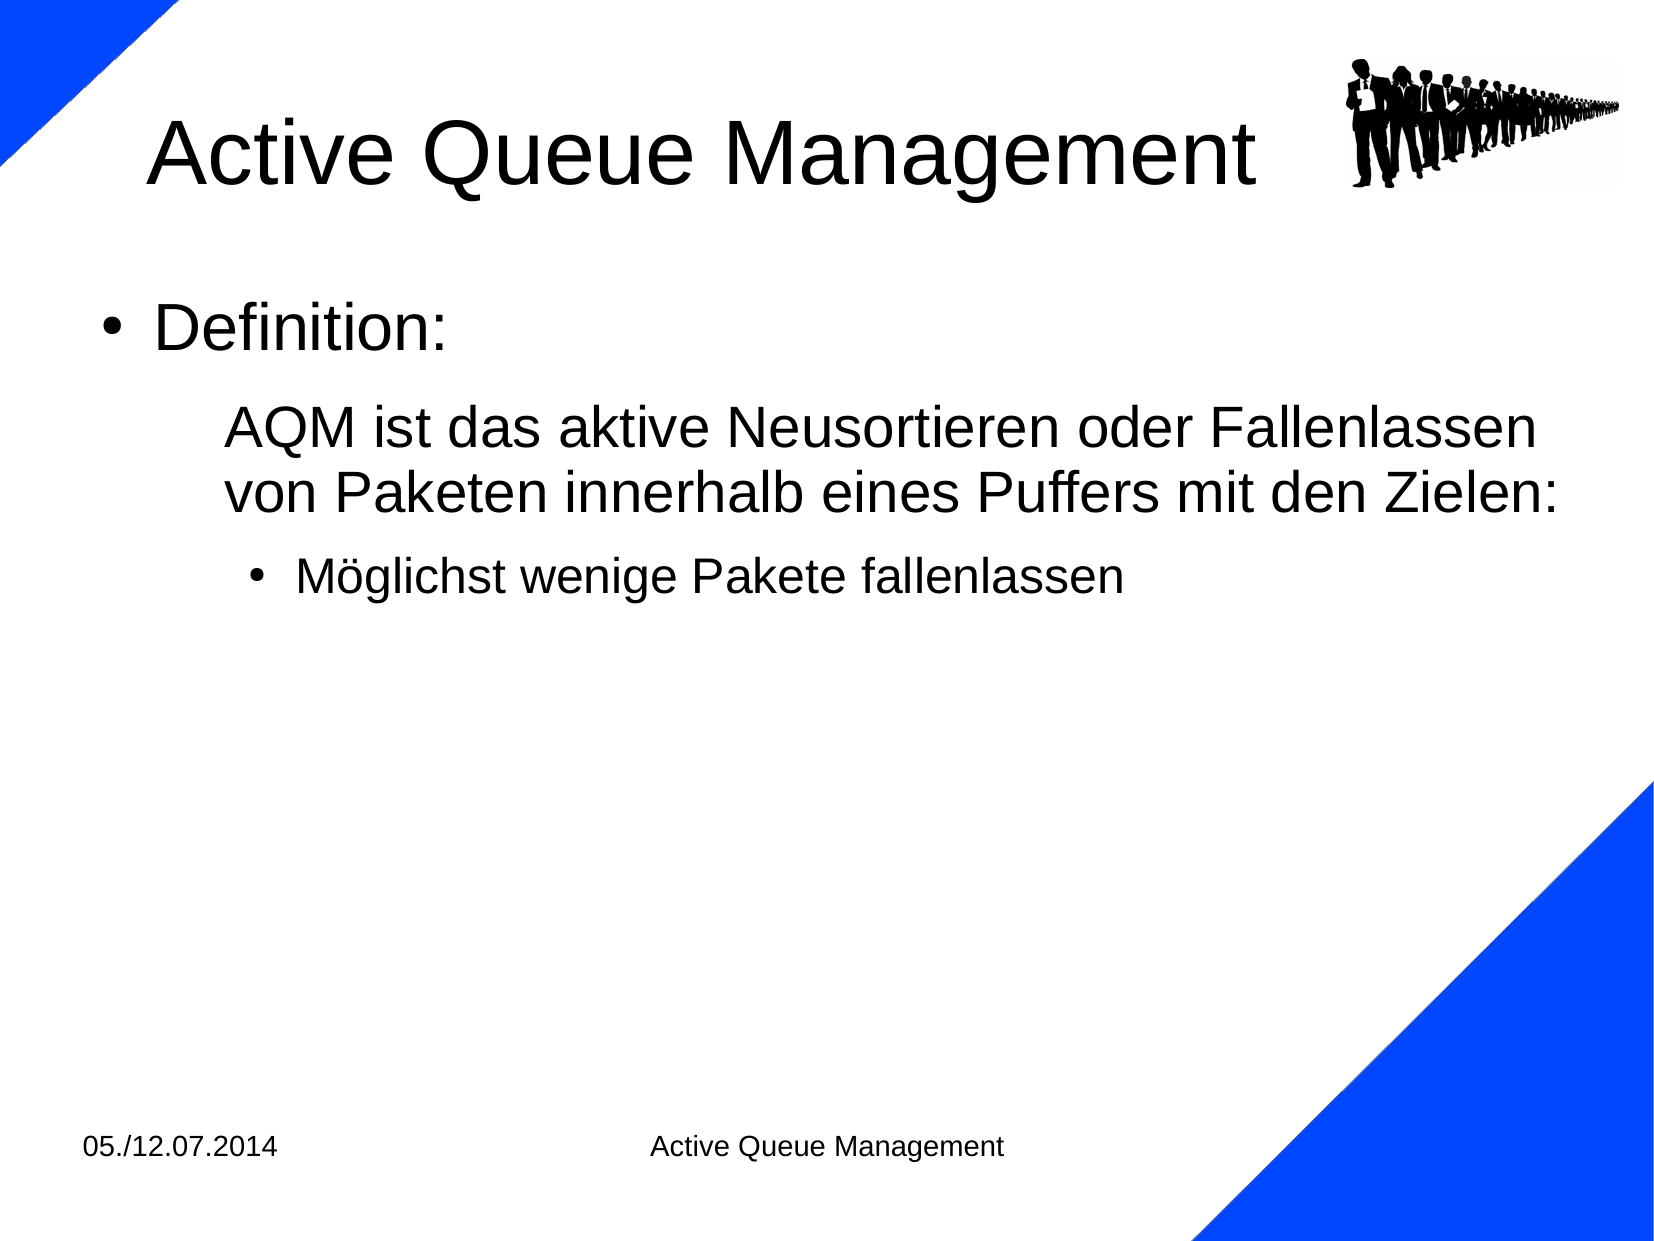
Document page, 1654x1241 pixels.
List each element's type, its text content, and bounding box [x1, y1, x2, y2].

picture [1346, 59, 1619, 188]
title Active Queue Management [82, 49, 1323, 257]
list Definition: AQM ist das aktive Neusortieren oder Fallenlassen von Paketen innerhalb eines Puffers mit den Zielen: Möglichst wenige Pakete fallenlassen [82, 290, 1571, 1010]
